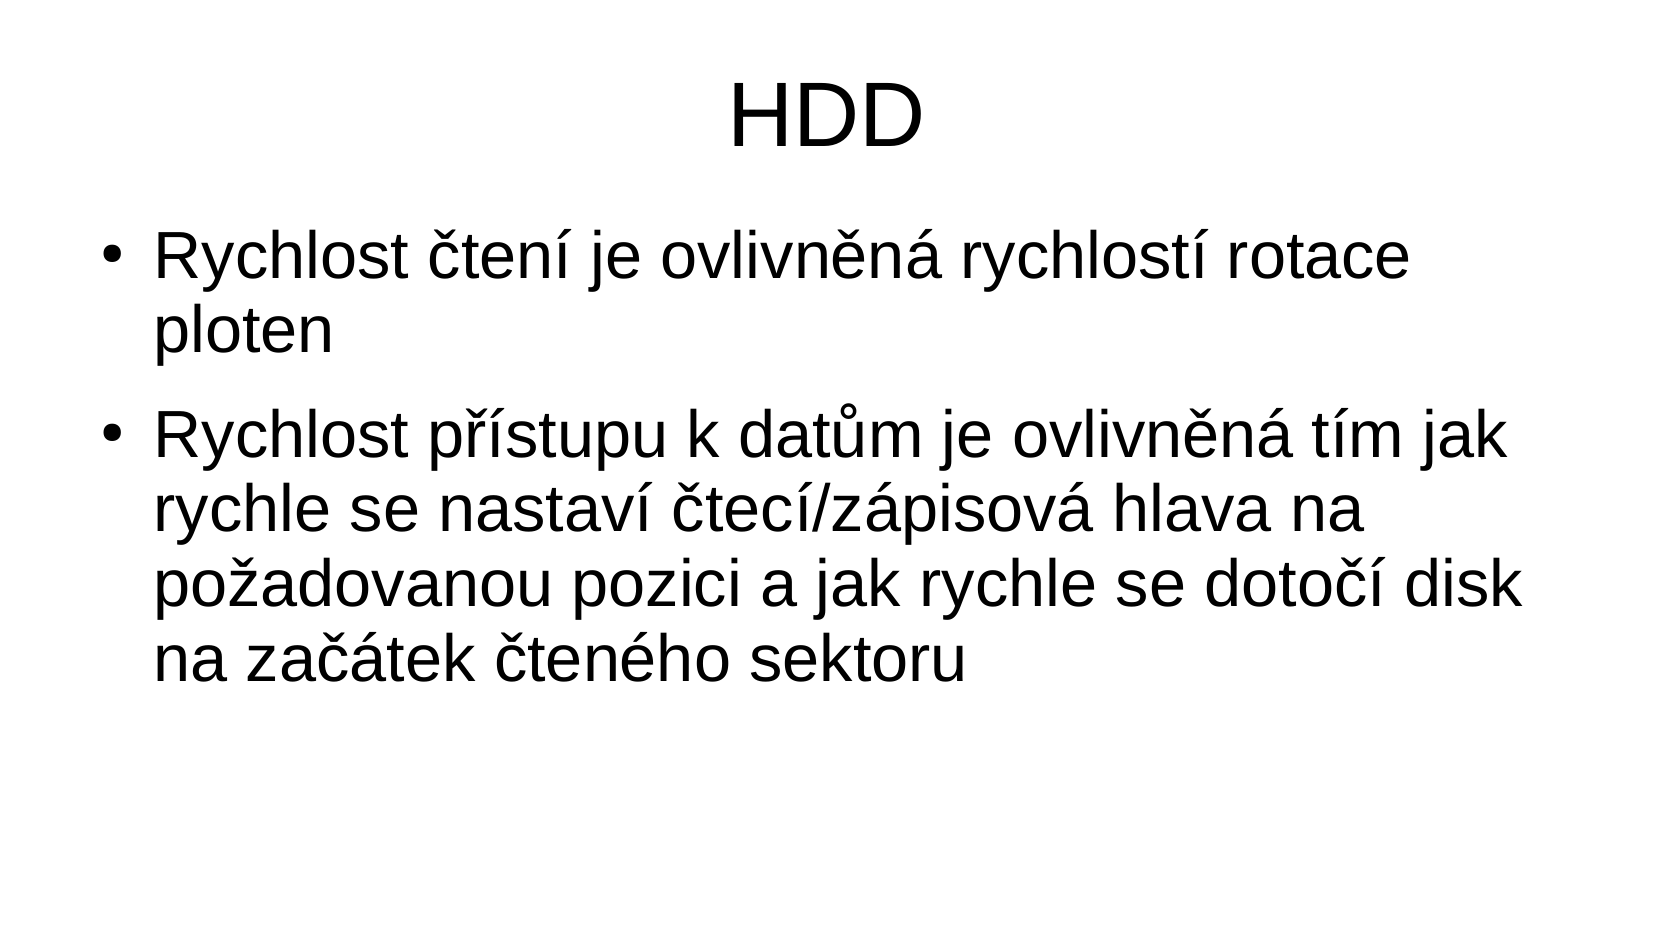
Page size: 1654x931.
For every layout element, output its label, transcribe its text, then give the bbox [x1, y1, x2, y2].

title HDD [82, 37, 1571, 193]
list Rychlost čtení je ovlivněná rychlostí rotace ploten Rychlost přístupu k datům je ovlivněná tím jak rychle se nastaví čtecí/zápisová hlava na požadovanou pozici a jak rychle se dotočí disk na začátek čteného sektoru [82, 217, 1571, 758]
